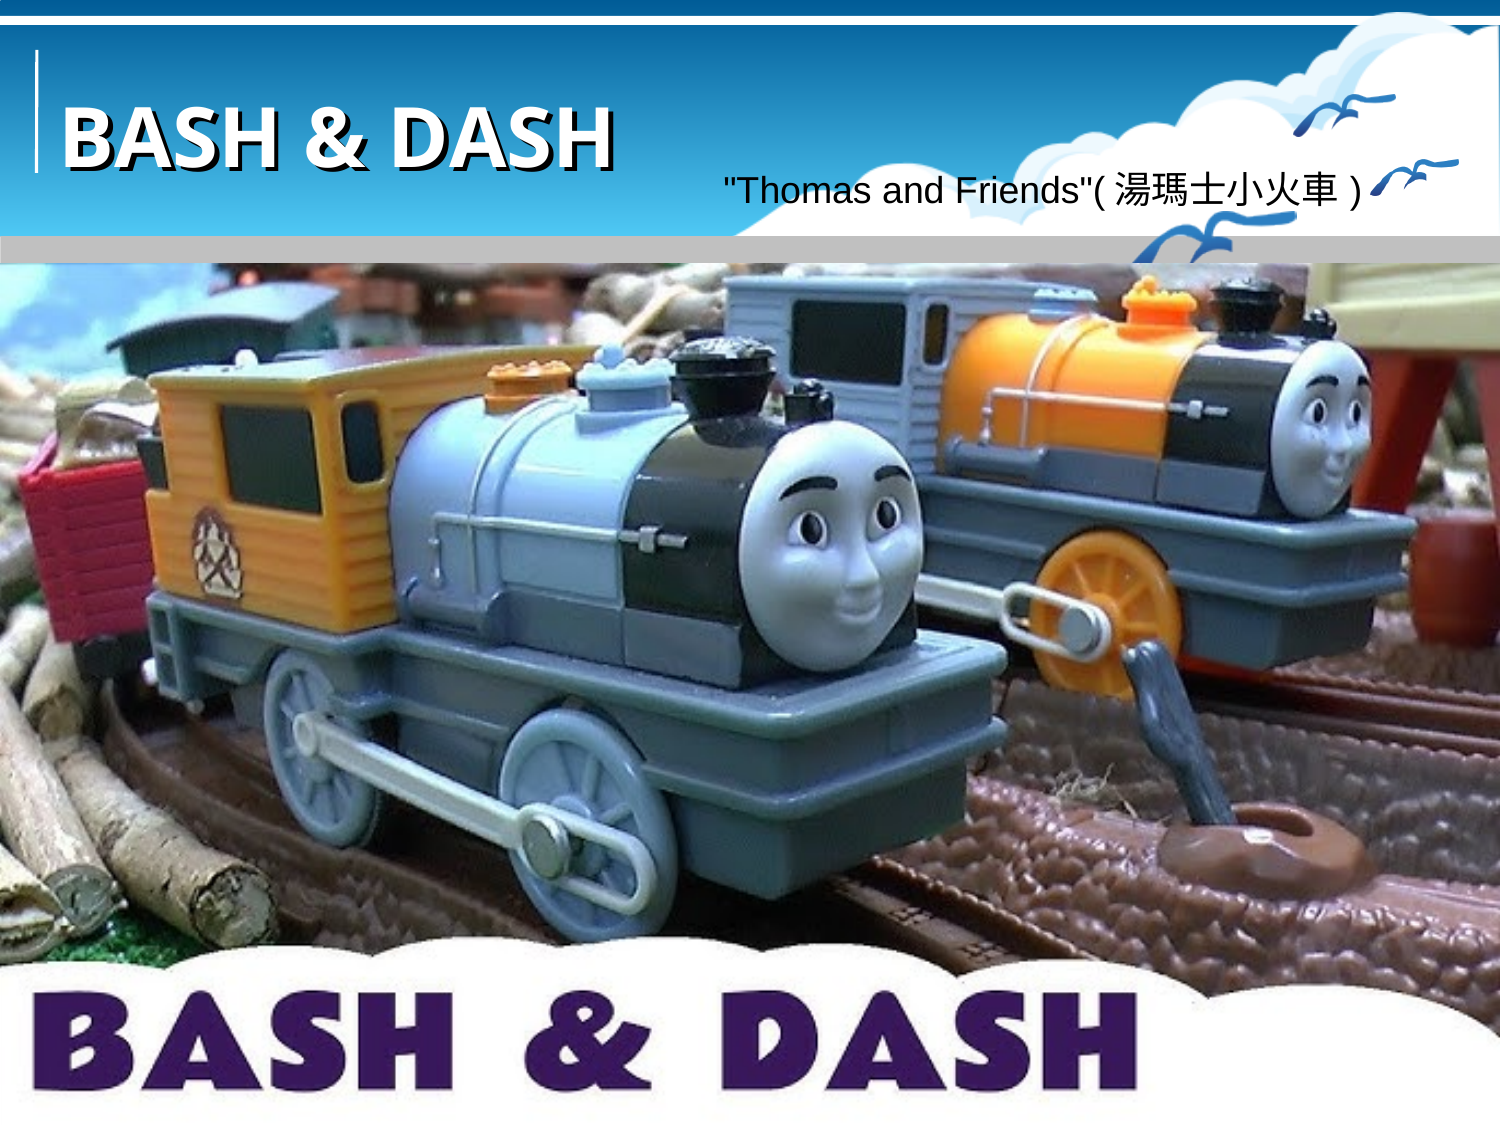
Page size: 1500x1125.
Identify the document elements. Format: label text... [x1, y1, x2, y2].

title BASH & DASH [59, 86, 1465, 186]
text_box "Thomas and Friends"(湯瑪士小火車) [708, 155, 1489, 222]
picture [0, 12, 1500, 1125]
